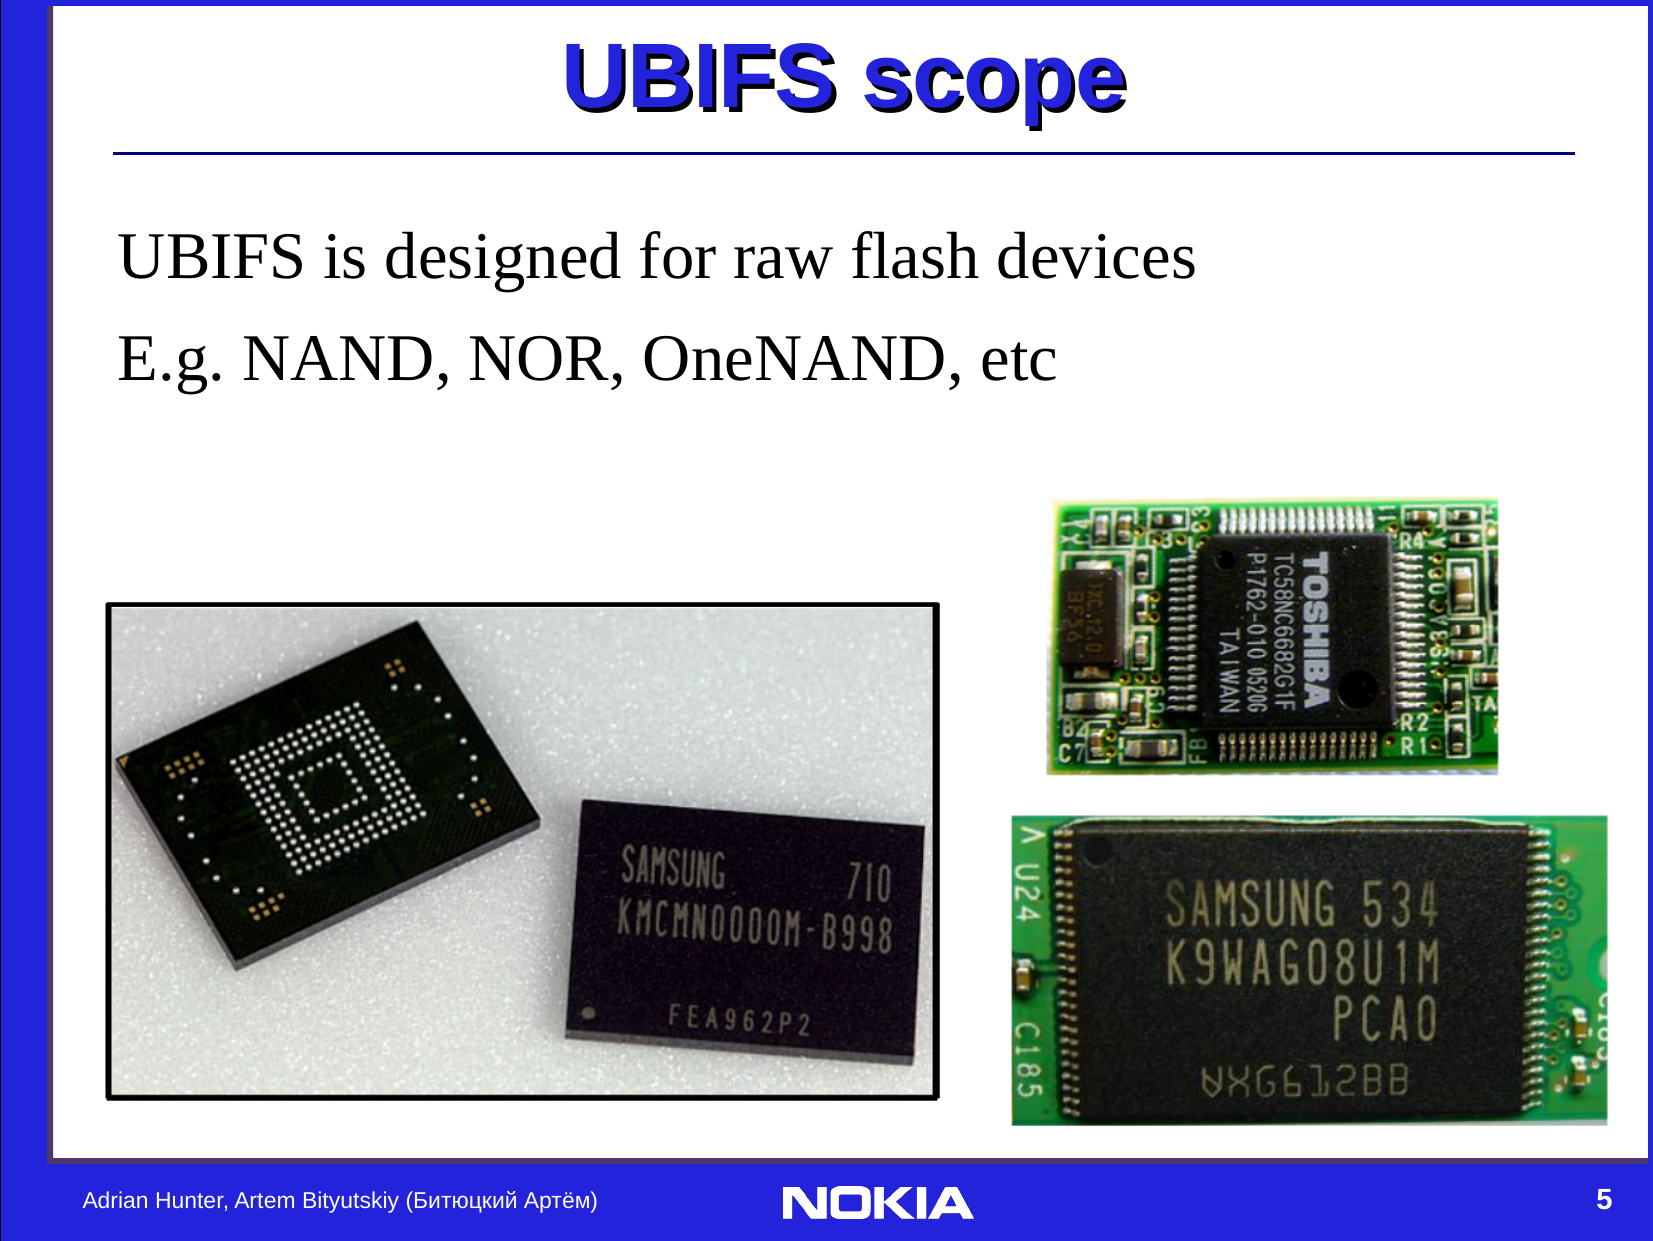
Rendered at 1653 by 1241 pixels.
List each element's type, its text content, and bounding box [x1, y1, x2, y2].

picture [783, 1186, 974, 1219]
picture [102, 492, 1615, 1132]
list UBIFS is designed for raw flash devices E.g. NAND, NOR, OneNAND, etc [100, 219, 1588, 1072]
title UBIFS scope [100, 2, 1588, 151]
